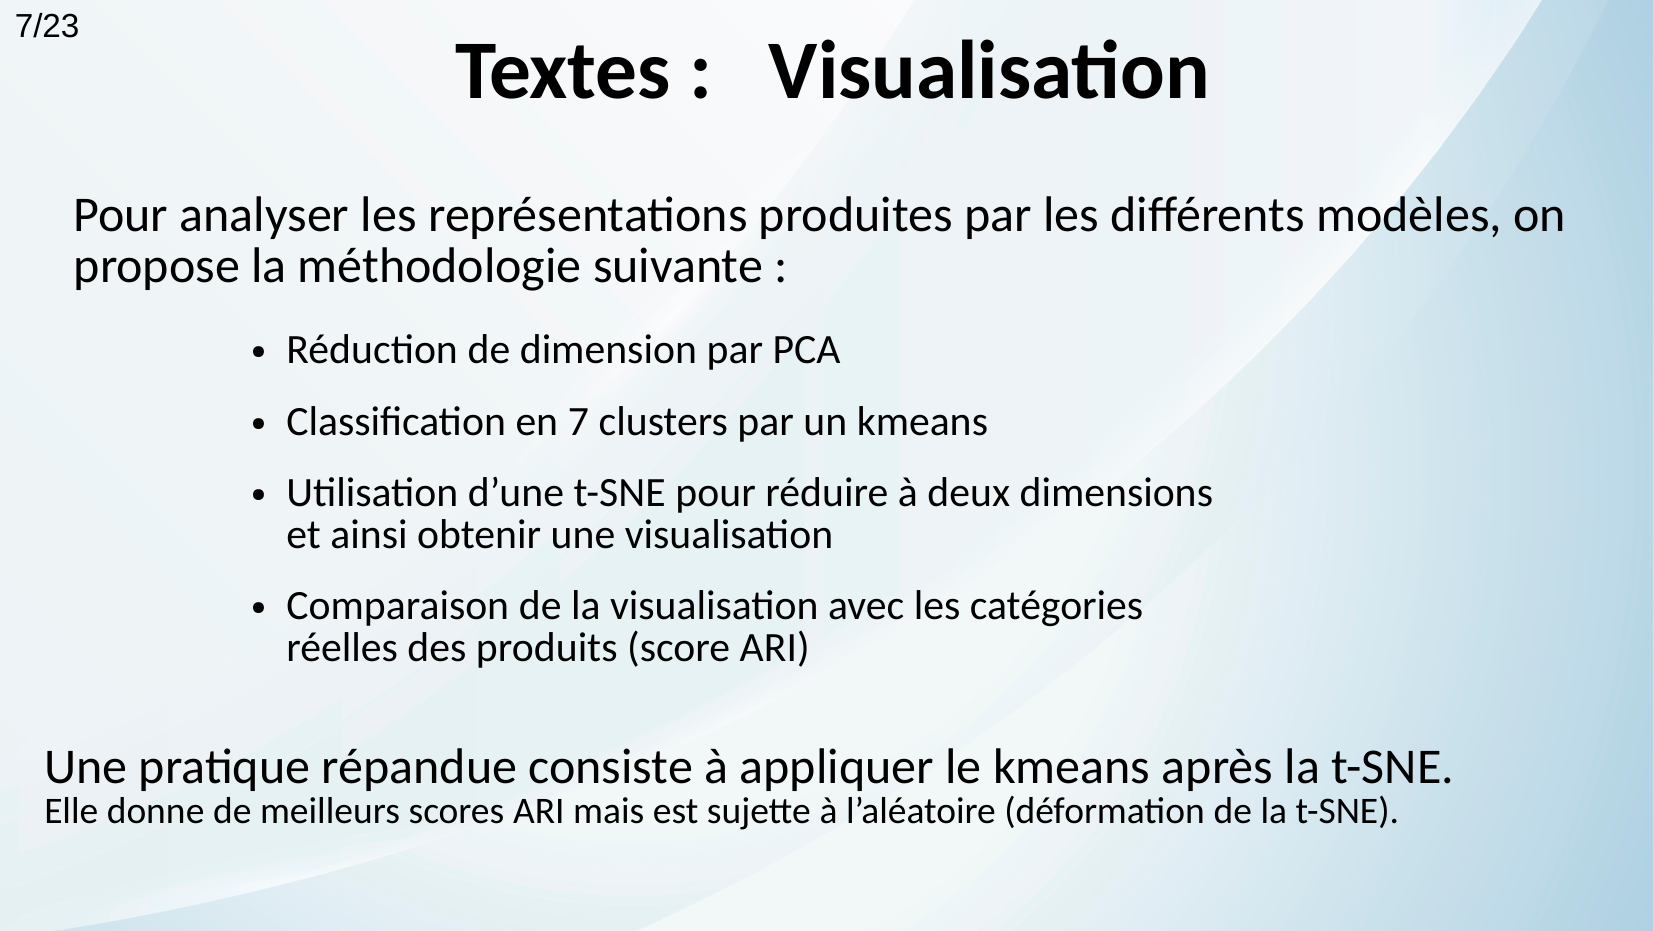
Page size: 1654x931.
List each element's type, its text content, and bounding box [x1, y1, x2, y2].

picture [0, 0, 1654, 931]
title Textes : Visualisation [88, 0, 1577, 156]
text_box 7/23 [0, 0, 88, 60]
text_box Une pratique répandue consiste à appliquer le kmeans après la t-SNE. Elle donne de meilleurs scores ARI mais est sujette à l’aléatoire (déformation de la t-SNE). [29, 738, 1595, 845]
text_box Réduction de dimension par PCA Classification en 7 clusters par un kmeans Utilisation d’une t-SNE pour réduire à deux dimensions et ainsi obtenir une visualisation Comparaison de la visualisation avec les catégories réelles des produits (score ARI) [236, 282, 1270, 680]
text_box Pour analyser les représentations produites par les différents modèles, on propose la méthodologie suivante : [59, 187, 1595, 325]
